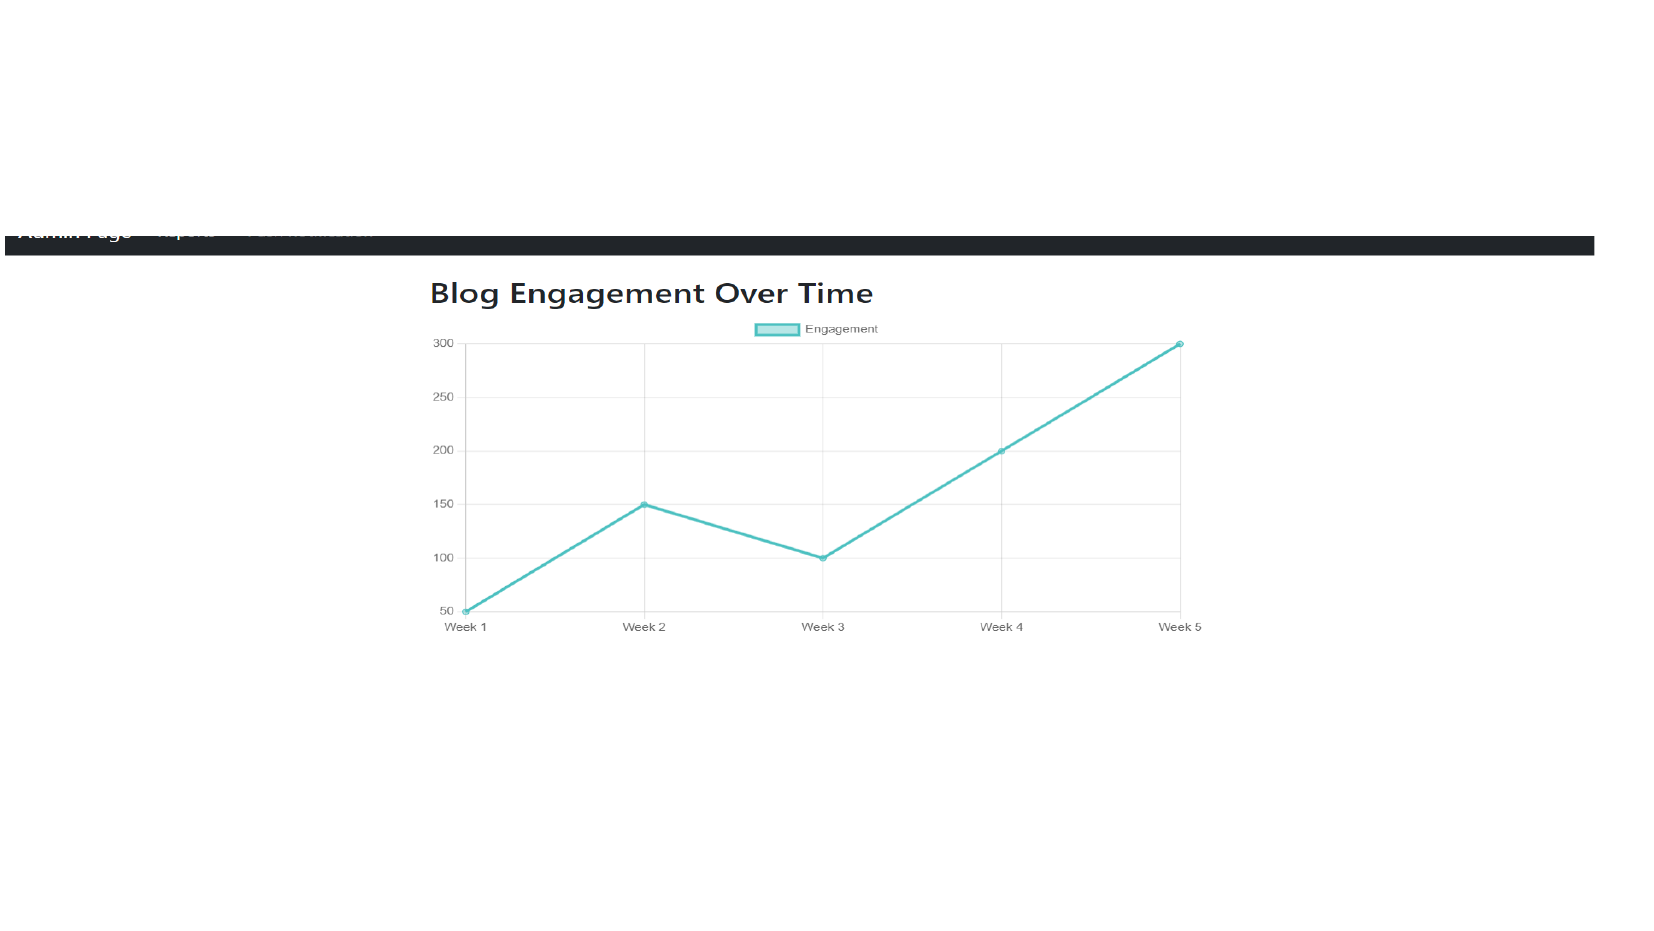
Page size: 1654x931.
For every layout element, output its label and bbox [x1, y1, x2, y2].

picture [5, 236, 1595, 680]
